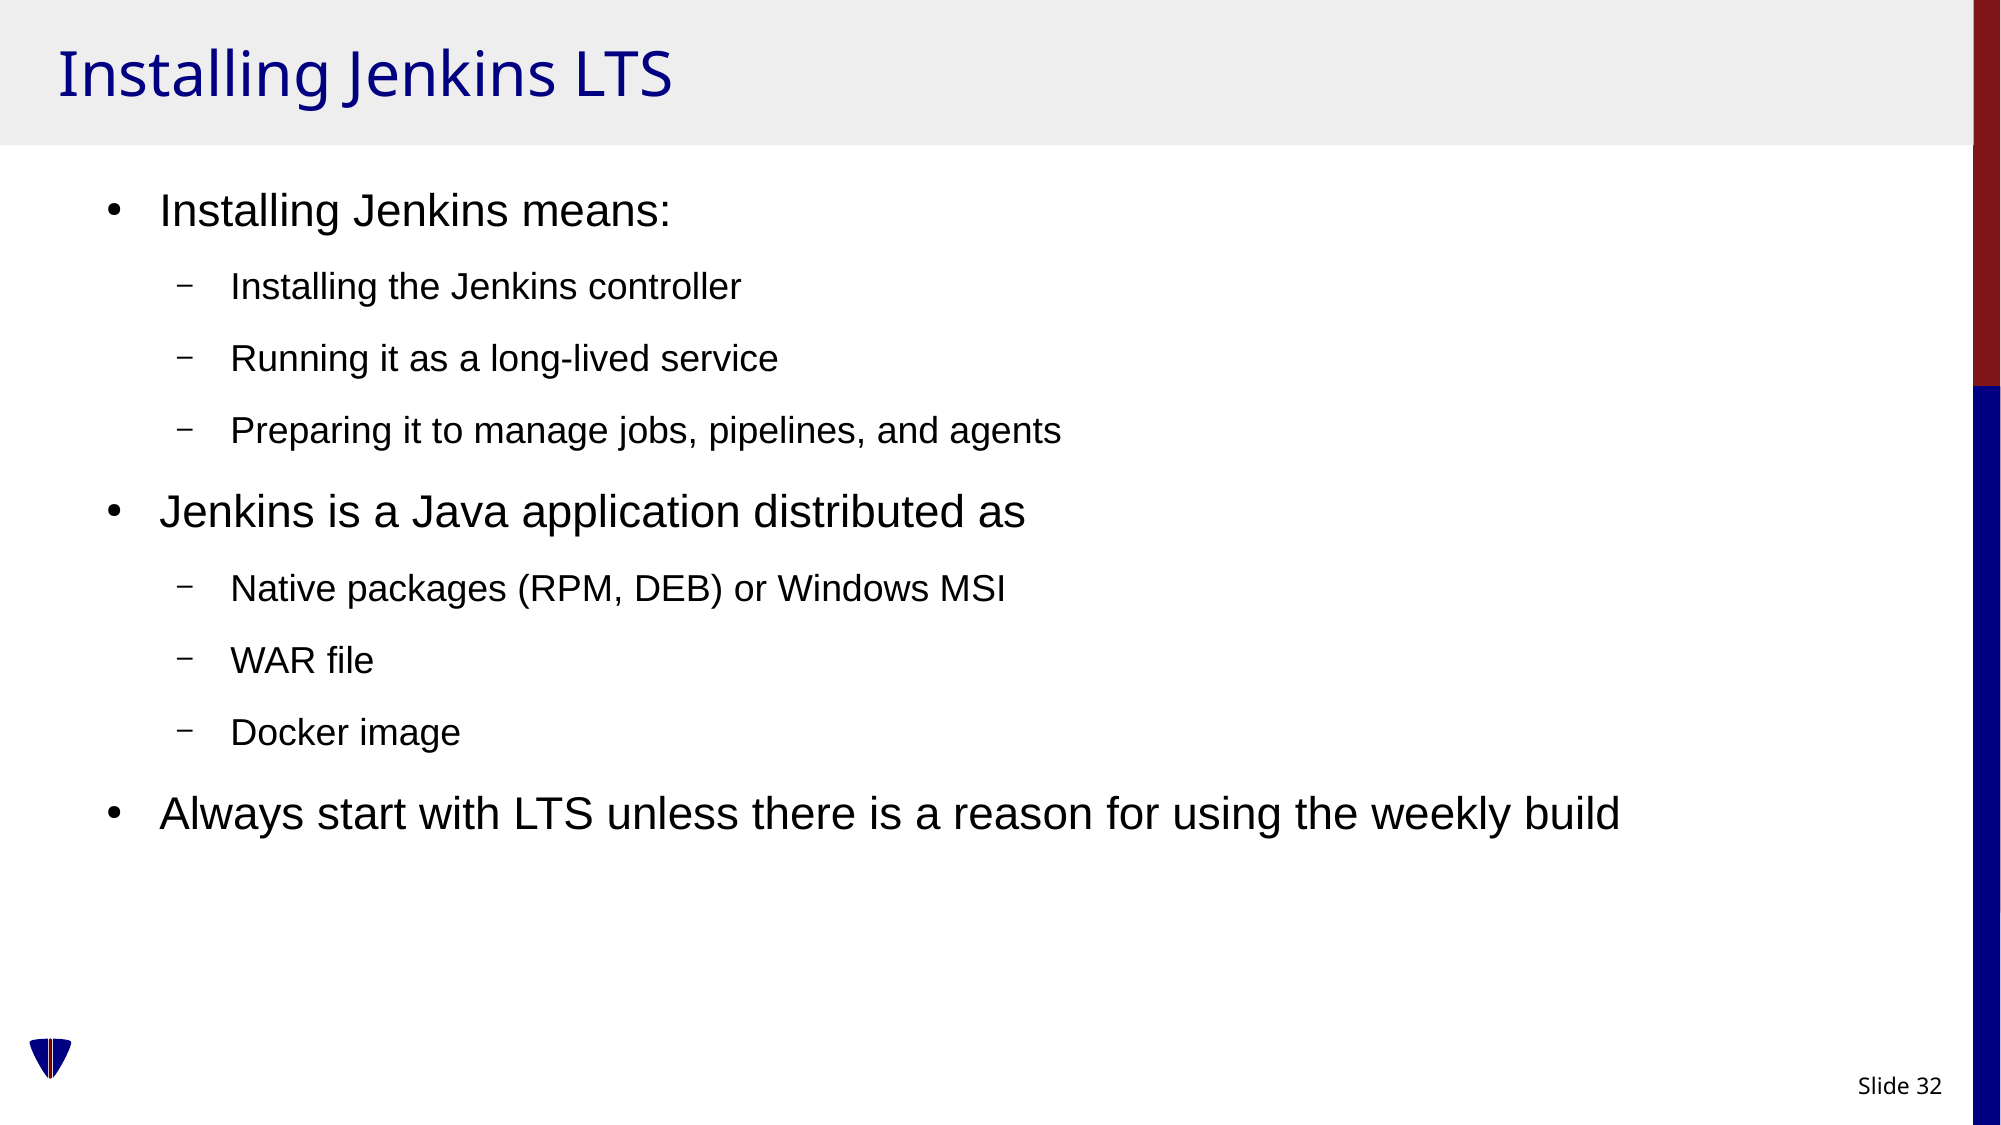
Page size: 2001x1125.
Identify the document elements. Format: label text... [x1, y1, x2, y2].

title Installing Jenkins LTS [0, 0, 1974, 146]
list Installing Jenkins means: Installing the Jenkins controller Running it as a long-lived service Preparing it to manage jobs, pipelines, and agents Jenkins is a Java application distributed as Native packages (RPM, DEB) or Windows MSI WAR file Docker image Always start with LTS unless there is a reason for using the weekly build [88, 177, 1873, 1034]
